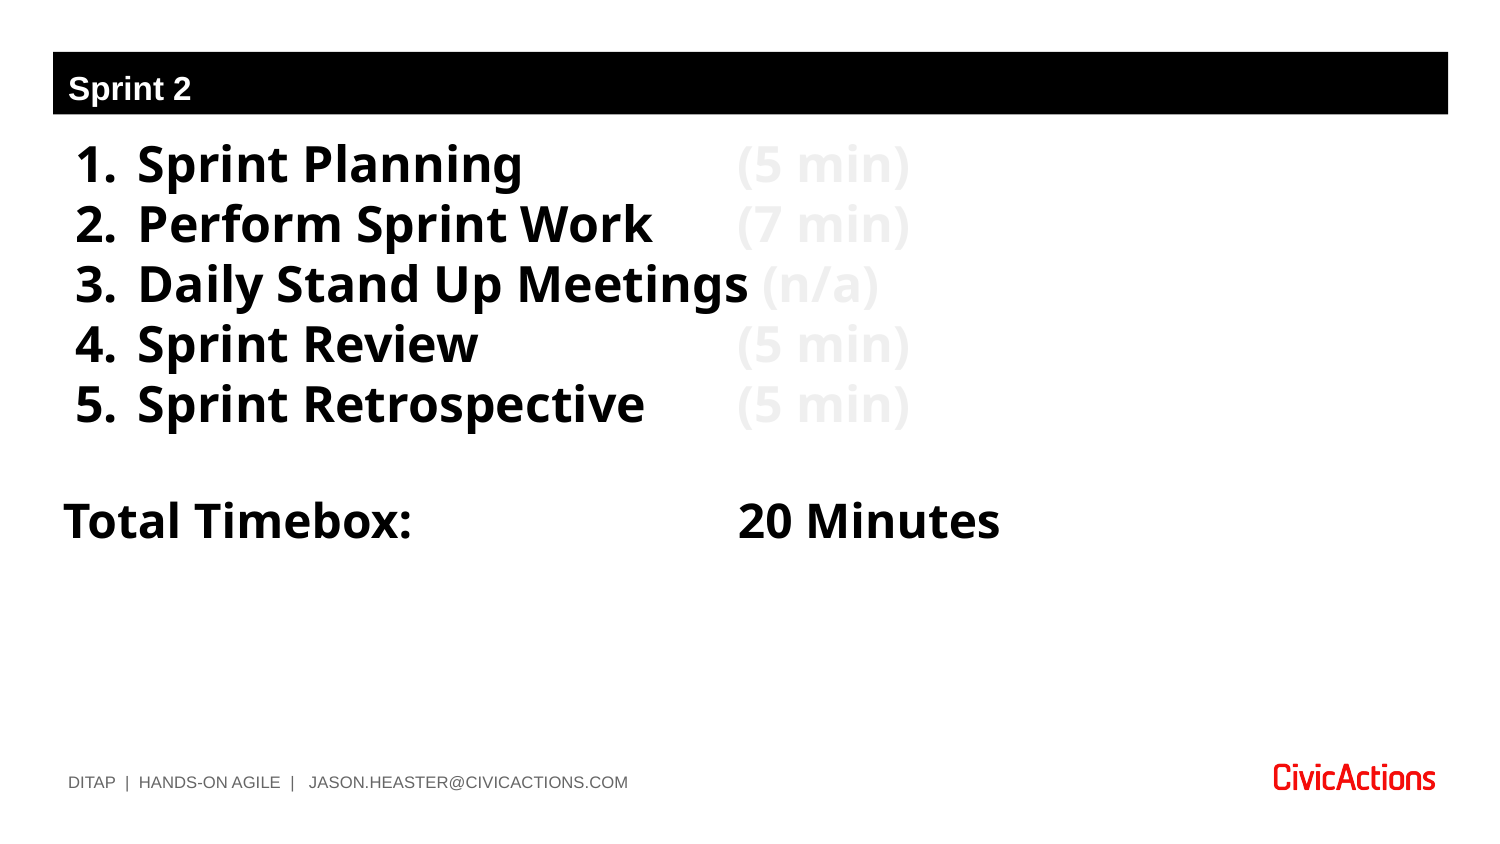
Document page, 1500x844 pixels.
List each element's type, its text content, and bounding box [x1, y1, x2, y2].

title Sprint 2 [53, 51, 1449, 115]
picture [1271, 758, 1438, 795]
list Sprint Planning (5 min) Perform Sprint Work (7 min) Daily Stand Up Meetings (n/a) Sprint Review (5 min) Sprint Retrospective (5 min) Total Timebox: 20 Minutes [53, 123, 1449, 577]
